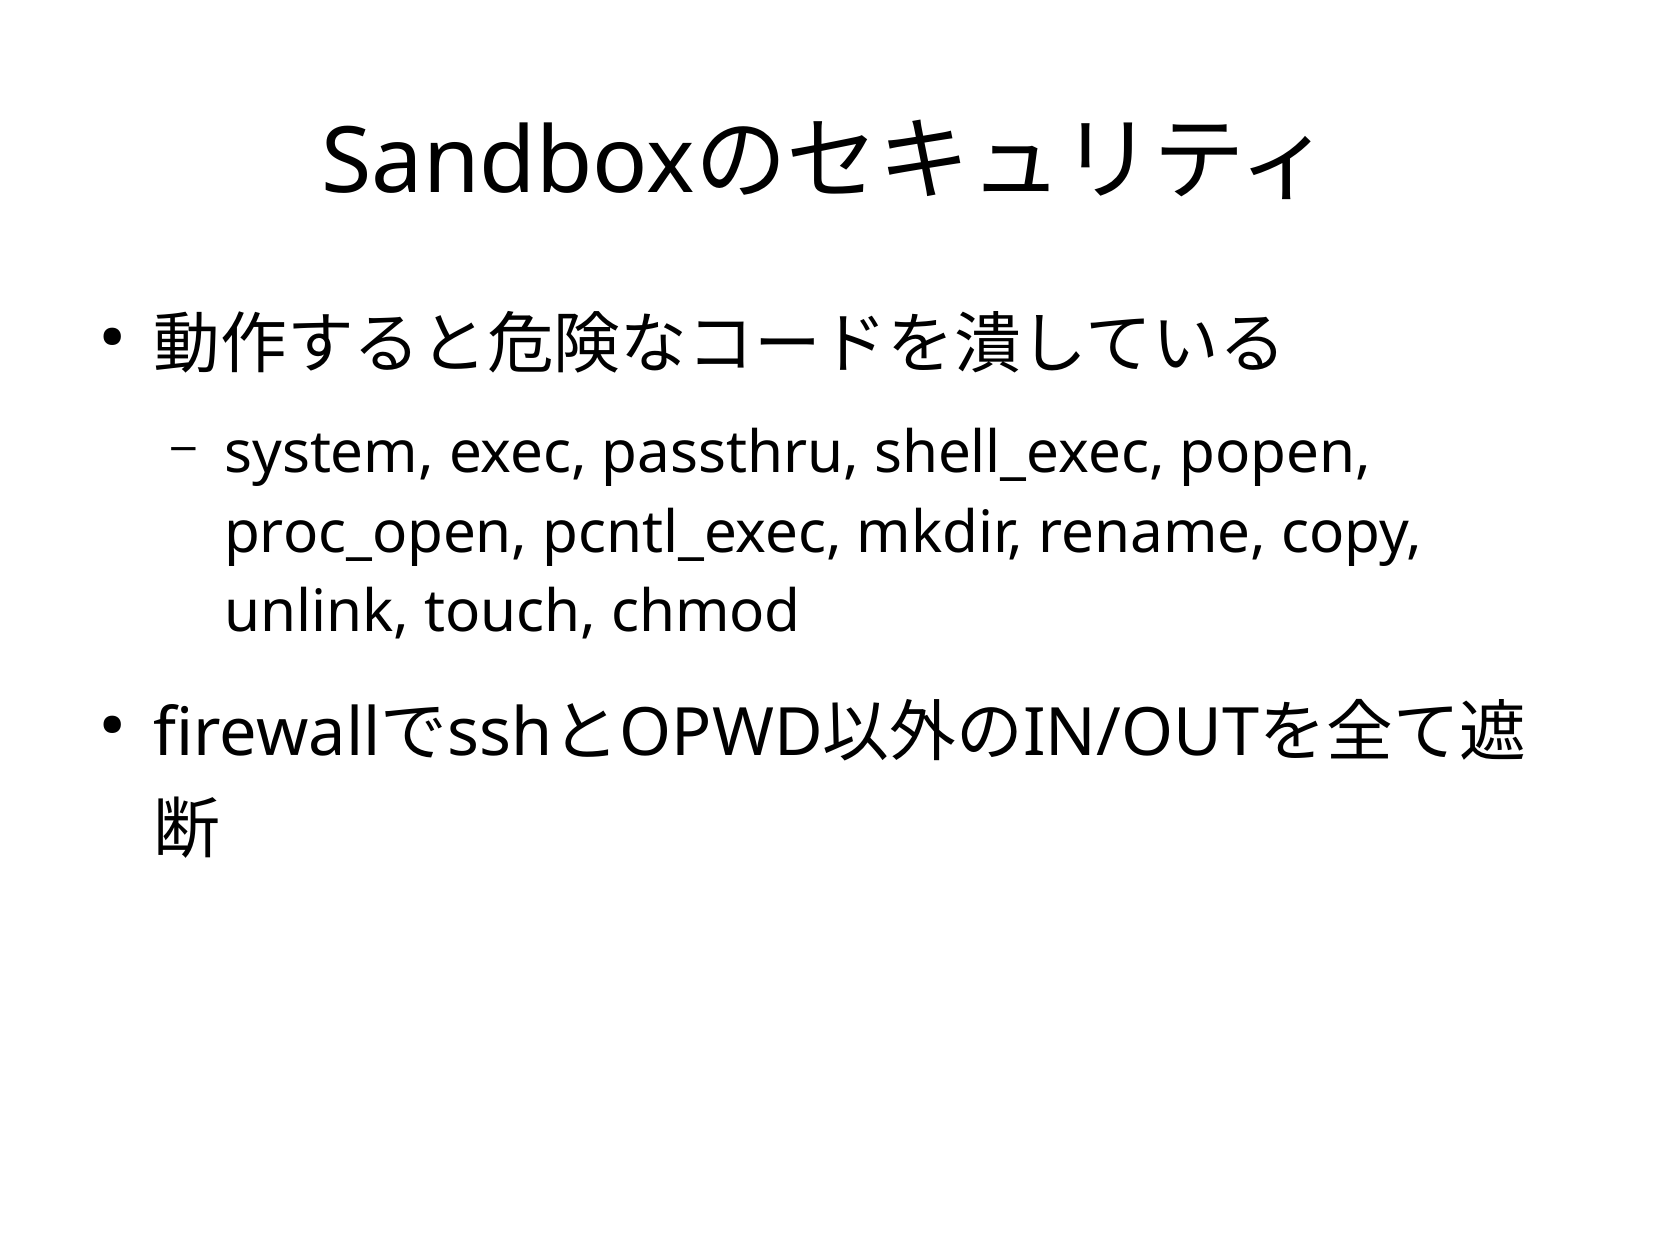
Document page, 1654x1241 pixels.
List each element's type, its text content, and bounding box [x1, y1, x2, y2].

list 動作すると危険なコードを潰している system, exec, passthru, shell_exec, popen, proc_open, pcntl_exec, mkdir, rename, copy, unlink, touch, chmod firewallでsshとOPWD以外のIN/OUTを全て遮断 [82, 290, 1571, 1010]
title Sandboxのセキュリティ [82, 49, 1571, 257]
